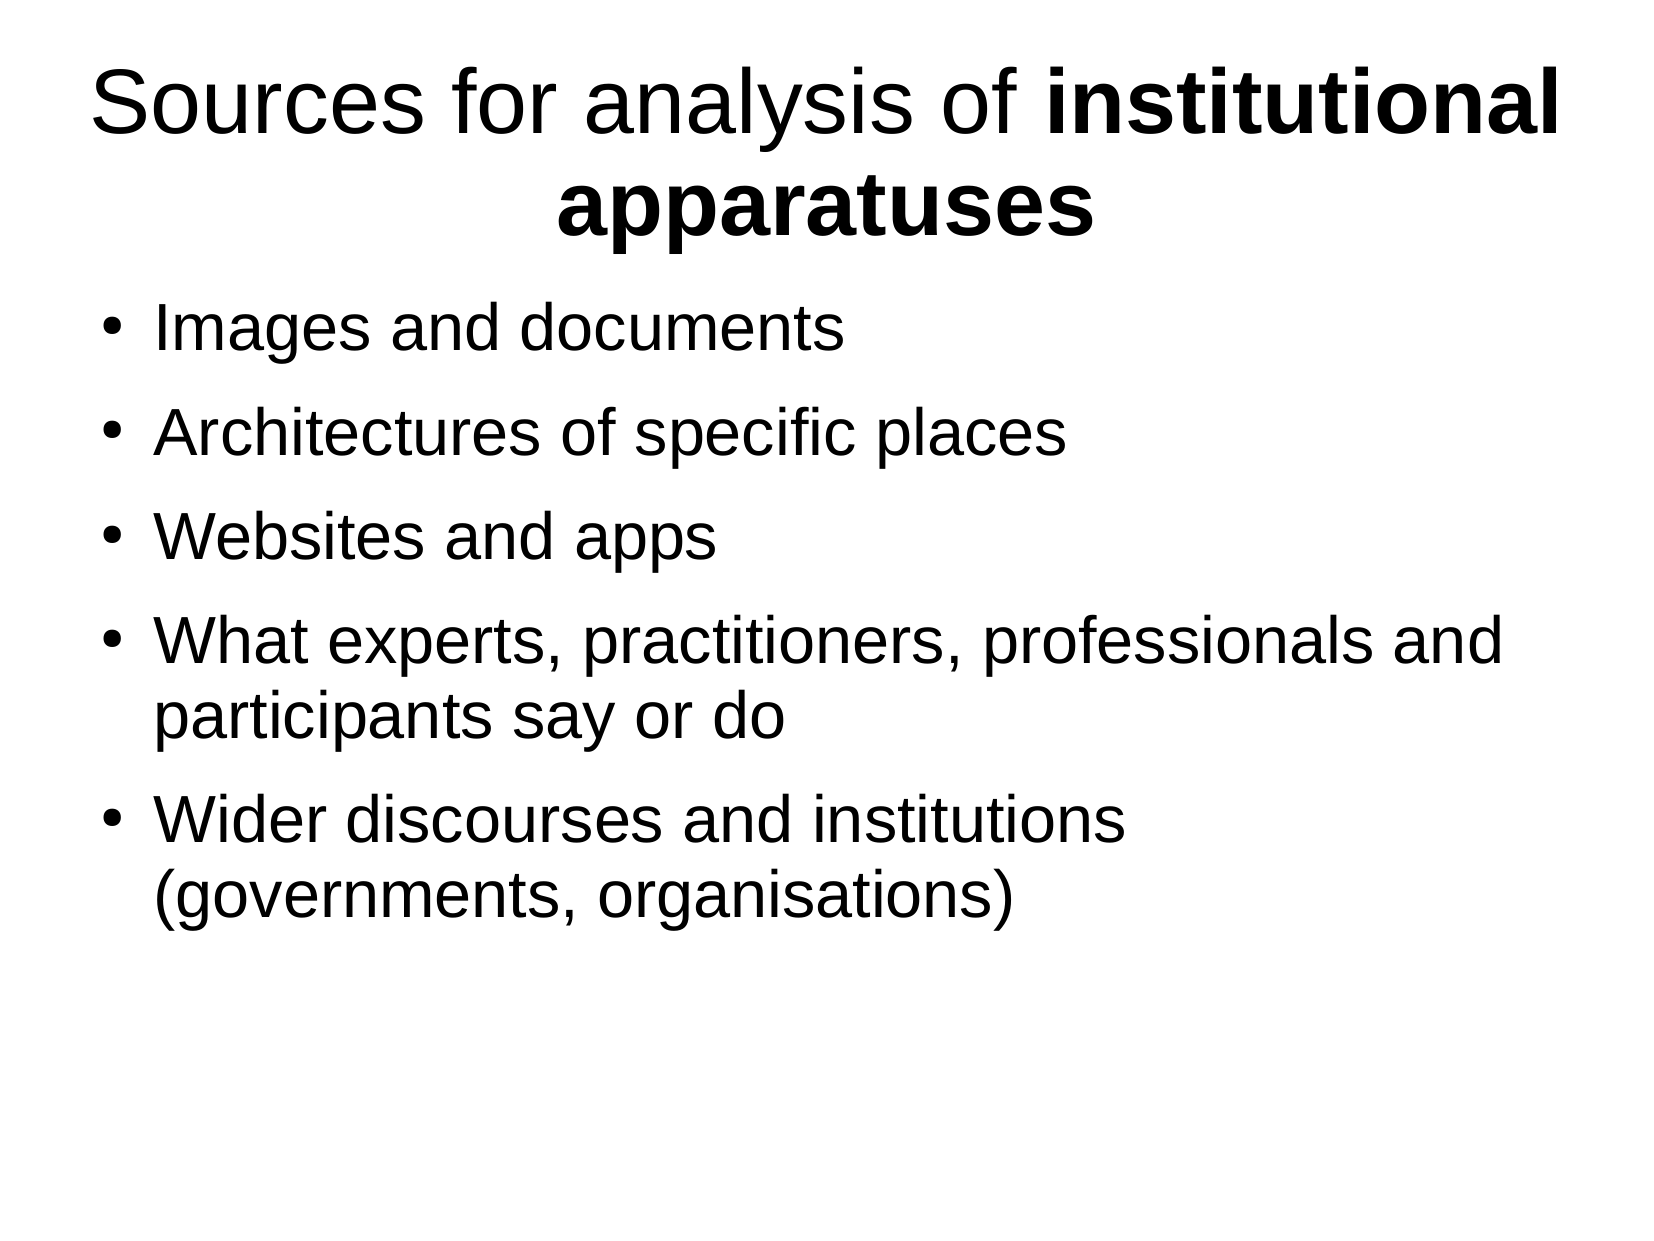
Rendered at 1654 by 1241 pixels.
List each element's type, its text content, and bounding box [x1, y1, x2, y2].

list Images and documents Architectures of specific places Websites and apps What experts, practitioners, professionals and participants say or do Wider discourses and institutions (governments, organisations) [82, 290, 1571, 1010]
title Sources for analysis of institutional apparatuses [82, 49, 1571, 257]
